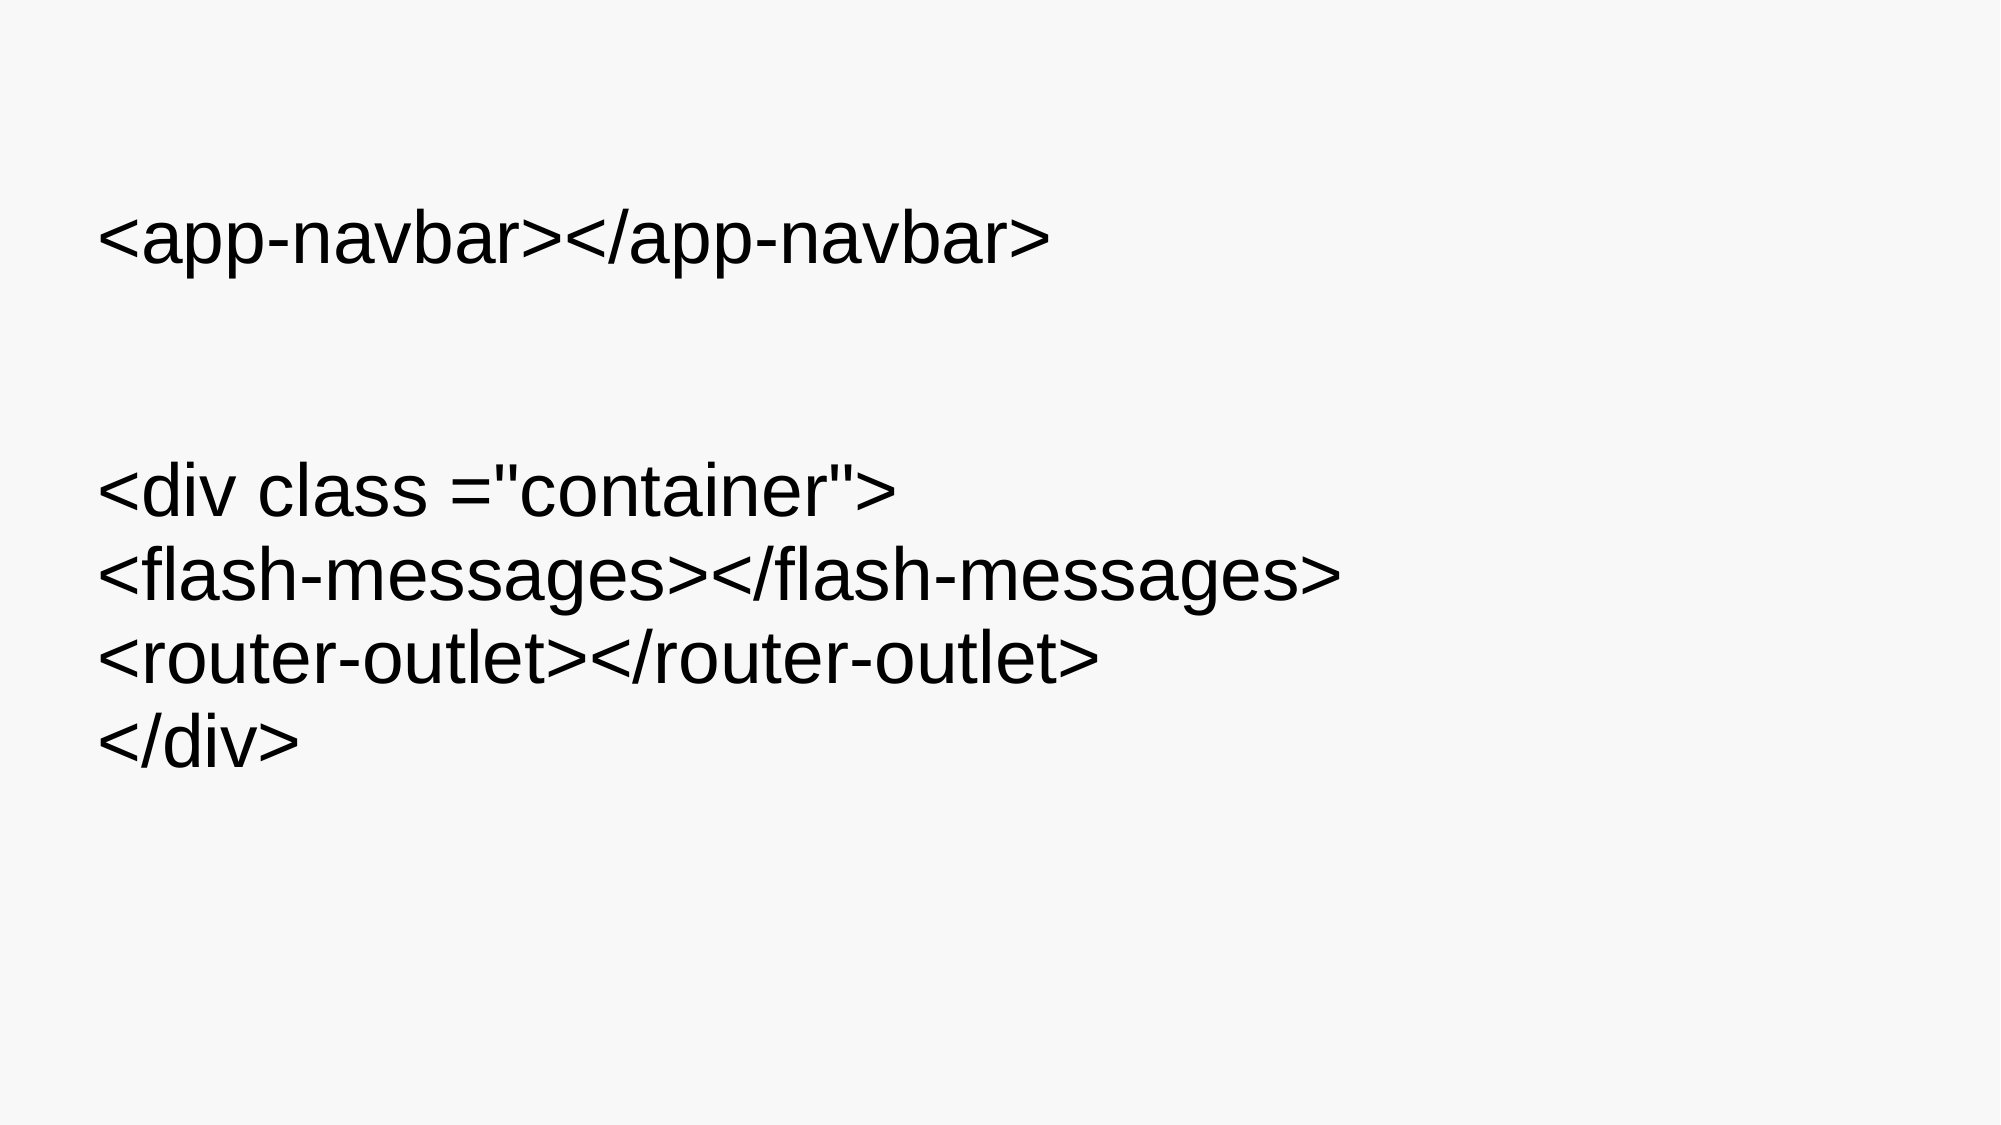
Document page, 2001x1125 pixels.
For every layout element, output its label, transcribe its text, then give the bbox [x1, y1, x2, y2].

text_box <app-navbar></app-navbar> <div class ="container"> <flash-messages></flash-messages> <router-outlet></router-outlet> </div> [82, 188, 1926, 792]
